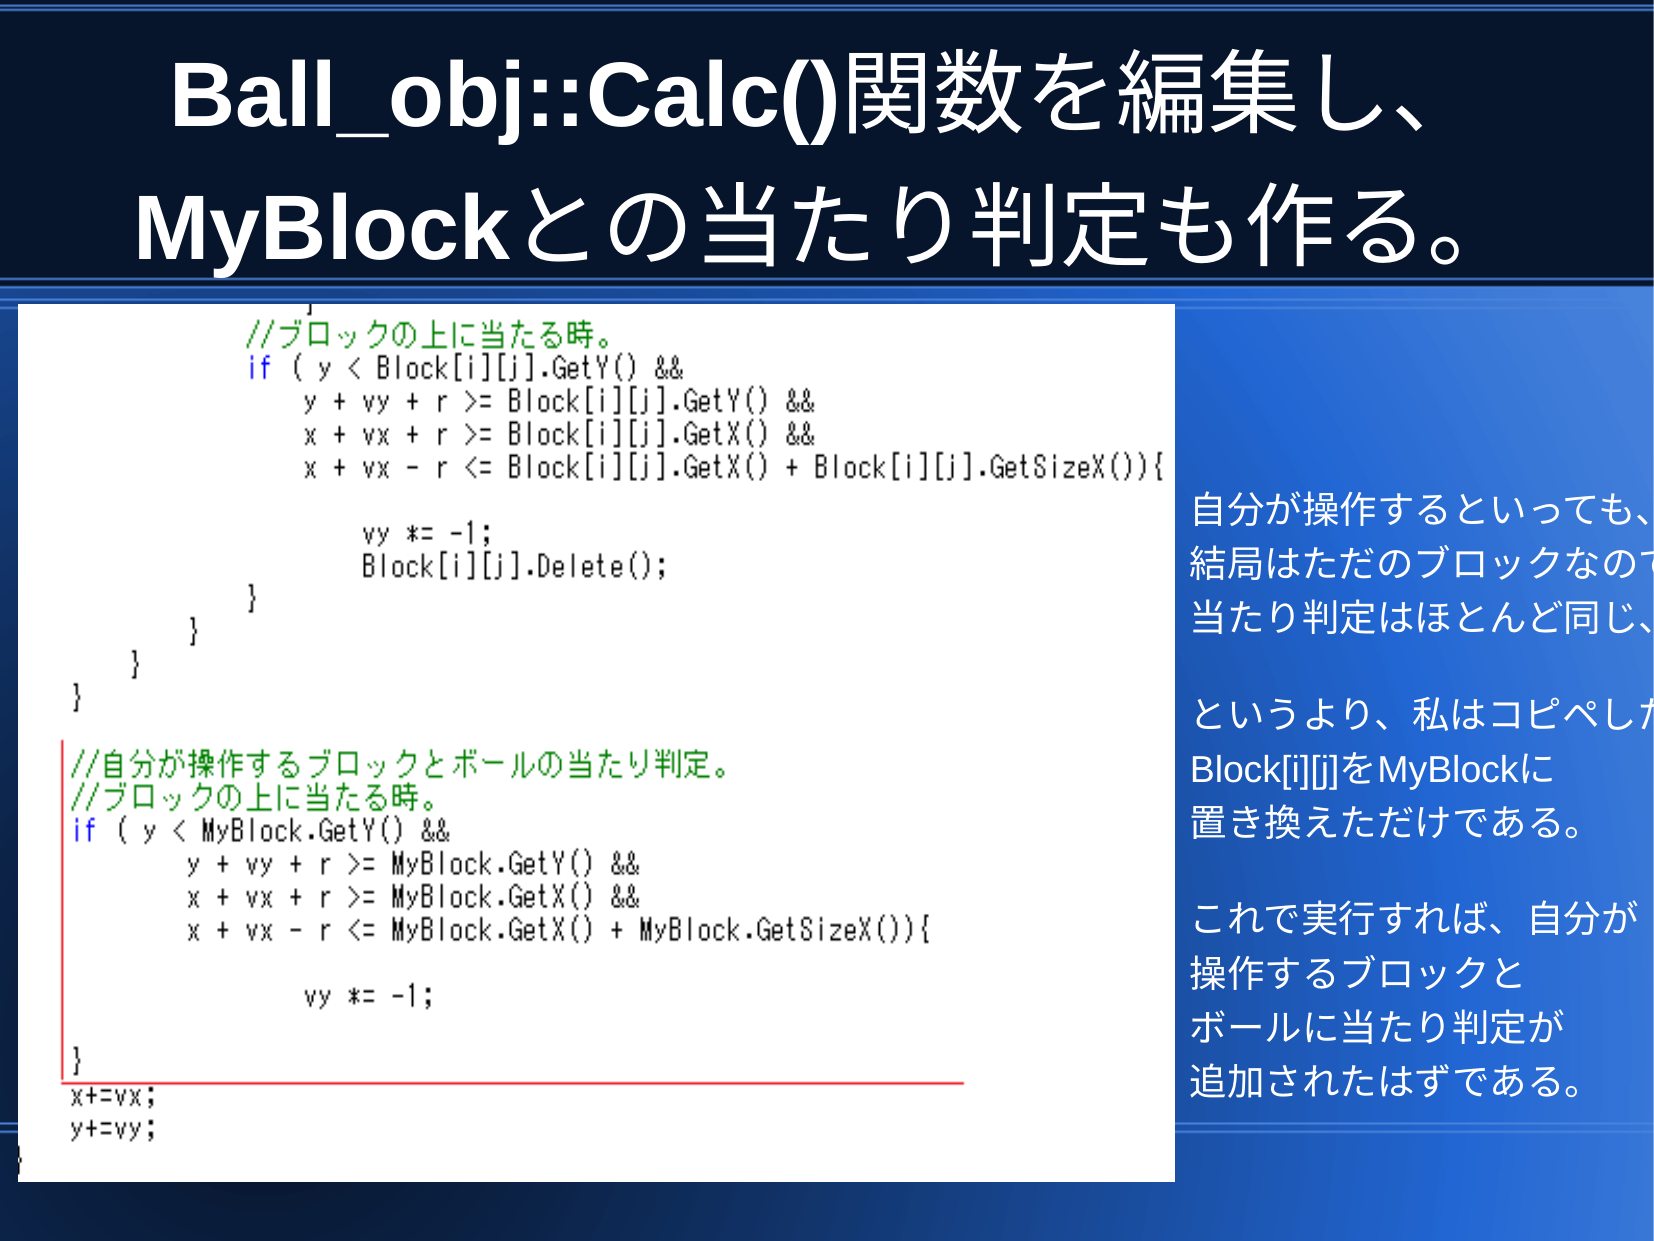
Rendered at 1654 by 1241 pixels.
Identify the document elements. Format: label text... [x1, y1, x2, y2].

title Ball_obj::Calc()関数を編集し、 MyBlockとの当たり判定も作る。 [82, 49, 1571, 257]
picture [0, 0, 1654, 1241]
text_box 自分が操作するといっても、 結局はただのブロックなので、 当たり判定はほとんど同じ、 というより、私はコピペした後、 Block[i][j]をMyBlockに 置き換えただけである。 これで実行すれば、自分が 操作するブロックと ボールに当たり判定が 追加されたはずである。 [1175, 472, 1654, 942]
